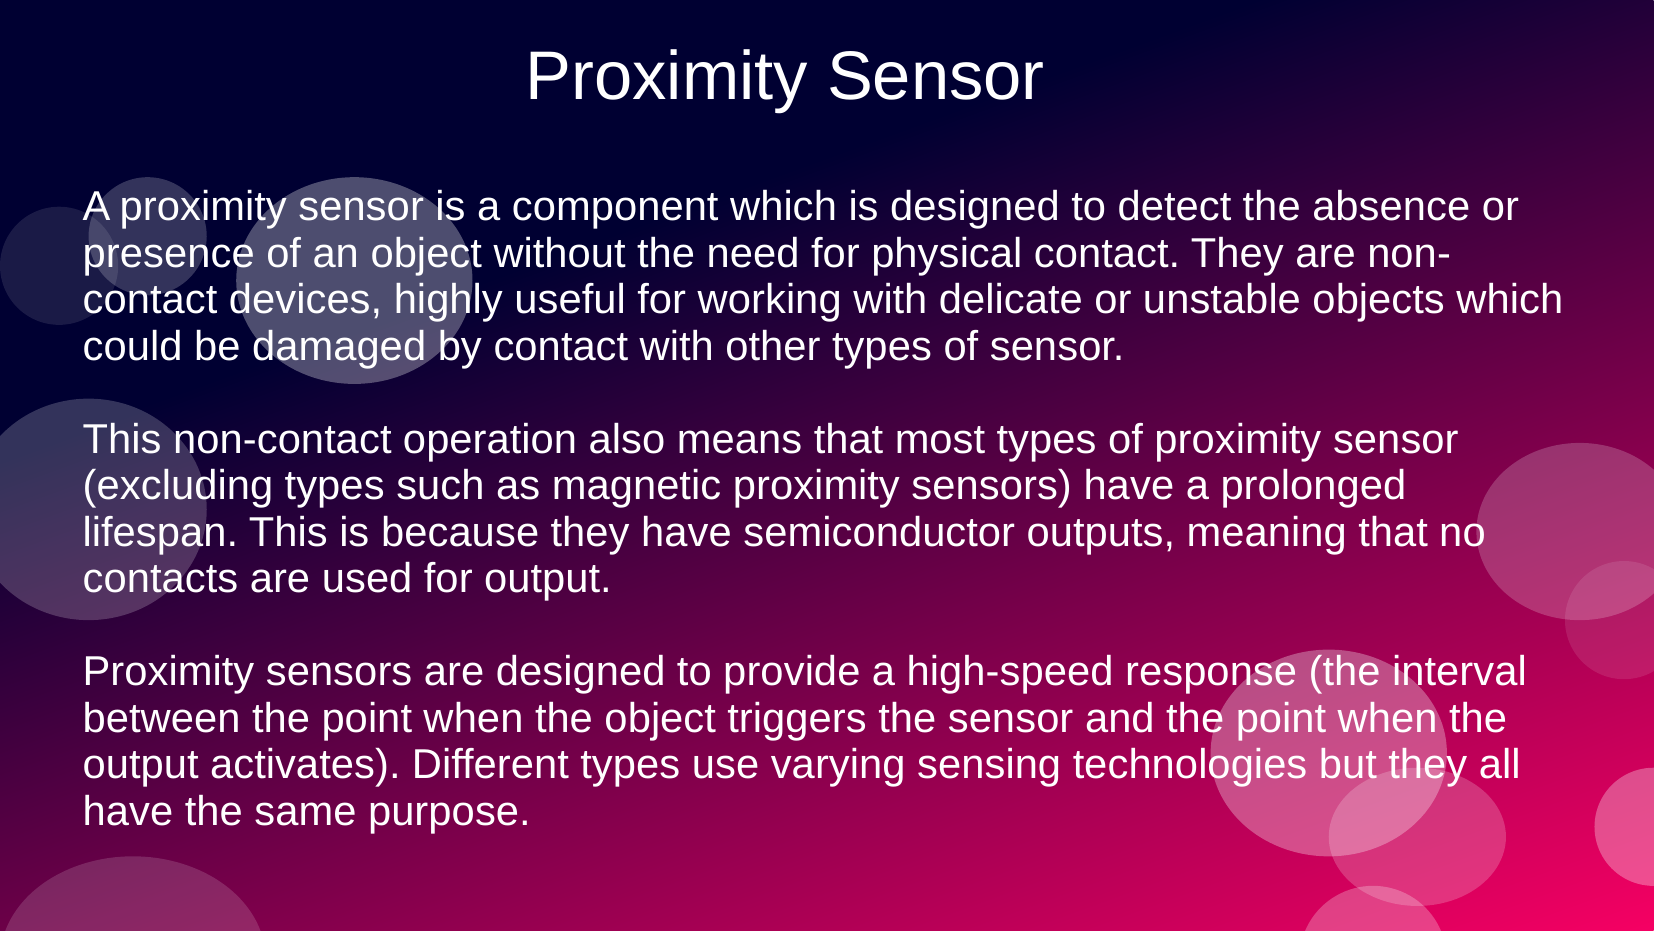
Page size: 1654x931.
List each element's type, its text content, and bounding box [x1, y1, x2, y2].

subtitle A proximity sensor is a component which is designed to detect the absence or presence of an object without the need for physical contact. They are non-contact devices, highly useful for working with delicate or unstable objects which could be damaged by contact with other types of sensor. This non-contact operation also means that most types of proximity sensor (excluding types such as magnetic proximity sensors) have a prolonged lifespan. This is because they have semiconductor outputs, meaning that no contacts are used for output. Proximity sensors are designed to provide a high-speed response (the interval between the point when the object triggers the sensor and the point when the output activates). Different types use varying sensing technologies but they all have the same purpose. [82, 183, 1571, 834]
title Proximity Sensor [525, 0, 1095, 154]
